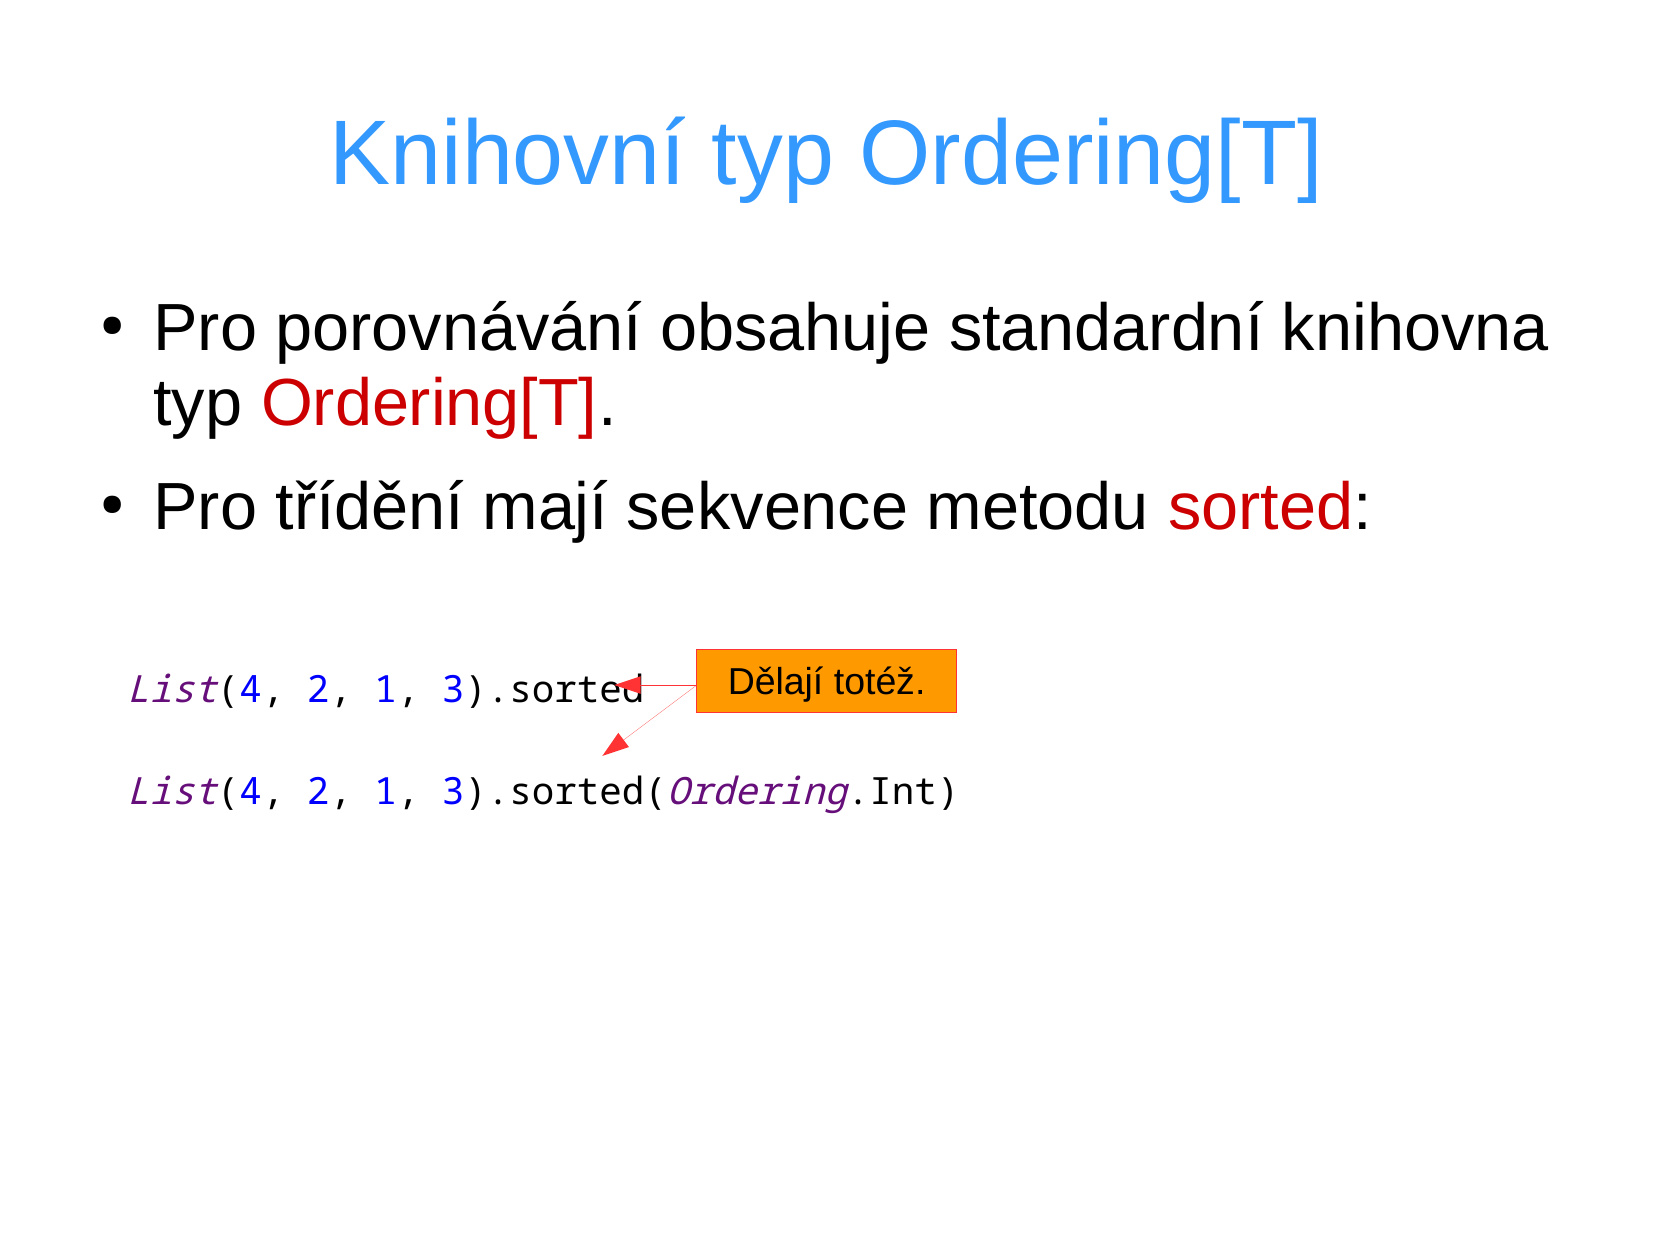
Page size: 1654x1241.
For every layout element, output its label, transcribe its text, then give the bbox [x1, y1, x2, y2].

title Knihovní typ Ordering[T] [82, 49, 1571, 257]
list Pro porovnávání obsahuje standardní knihovna typ Ordering[T]. Pro třídění mají sekvence metodu sorted: [82, 290, 1571, 1010]
text_box List(4, 2, 1, 3).sorted List(4, 2, 1, 3).sorted(Ordering.Int) [112, 655, 1258, 803]
text_box Dělají totéž. [696, 649, 957, 713]
